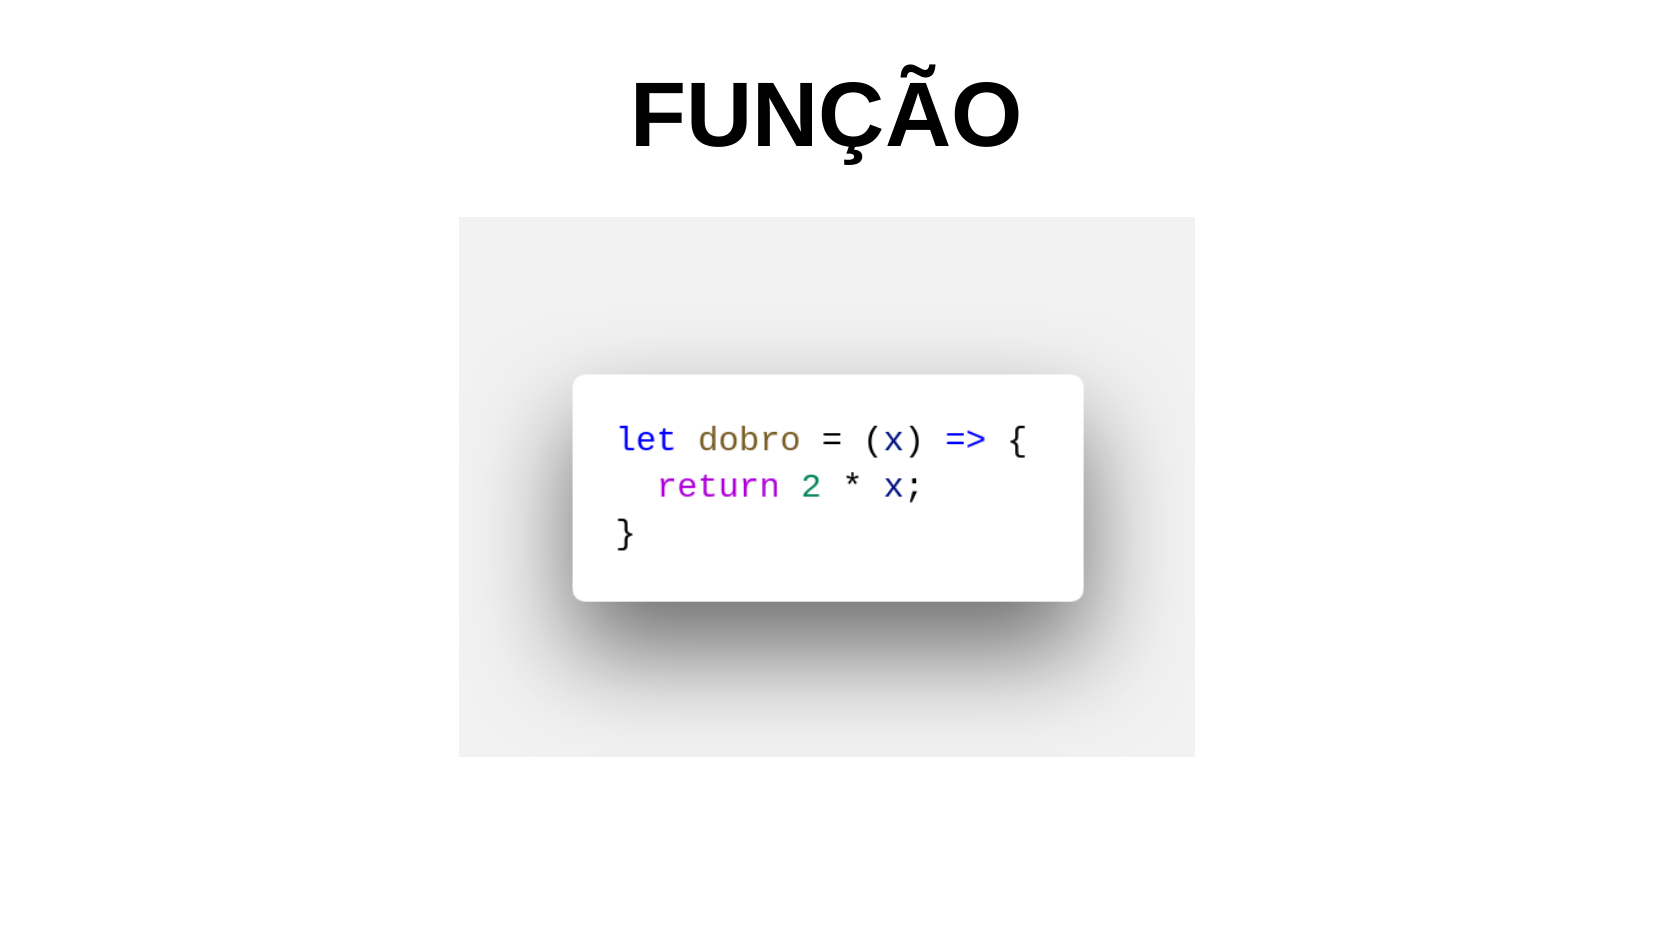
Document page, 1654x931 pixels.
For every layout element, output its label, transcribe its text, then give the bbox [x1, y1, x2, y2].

picture [459, 217, 1195, 758]
title FUNÇÃO [82, 37, 1571, 193]
